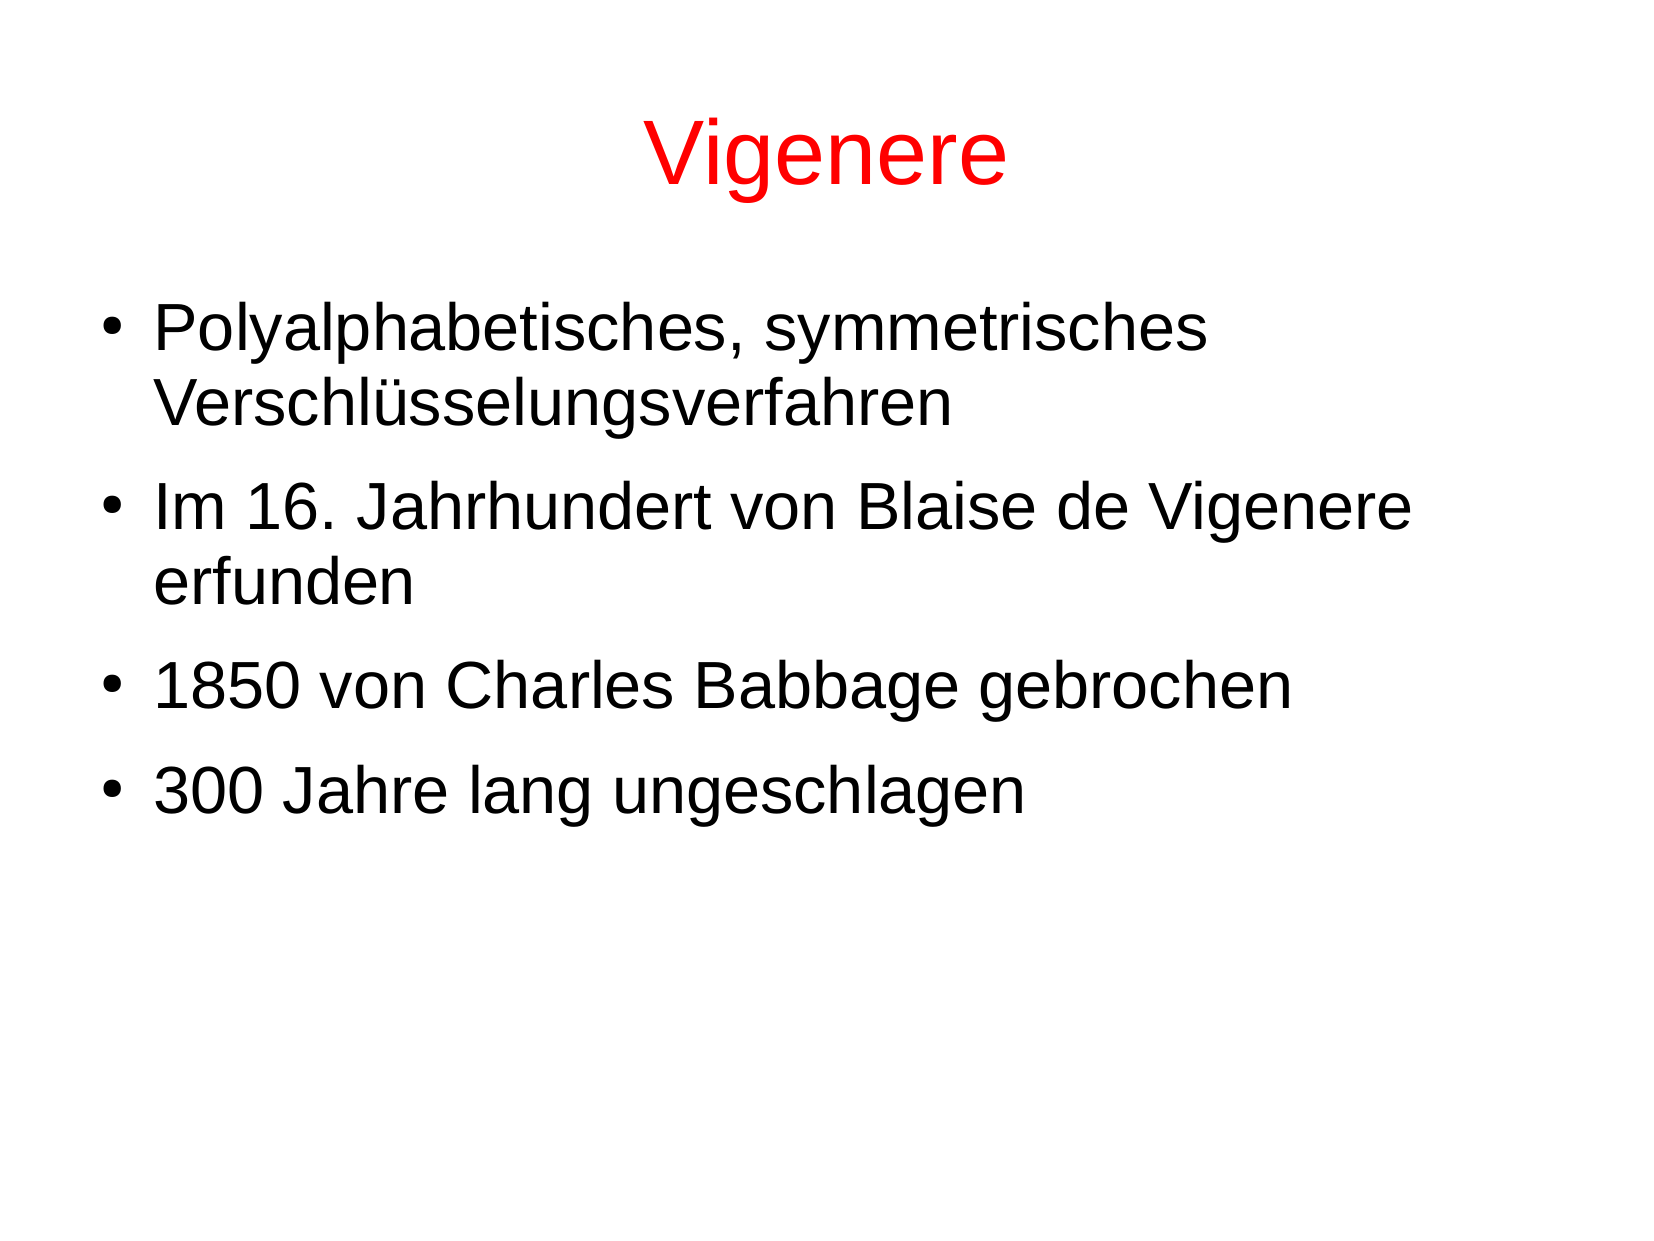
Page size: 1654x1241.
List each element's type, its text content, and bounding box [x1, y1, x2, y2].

list Polyalphabetisches, symmetrisches Verschlüsselungsverfahren Im 16. Jahrhundert von Blaise de Vigenere erfunden 1850 von Charles Babbage gebrochen 300 Jahre lang ungeschlagen [82, 290, 1538, 1010]
title Vigenere [82, 49, 1571, 257]
